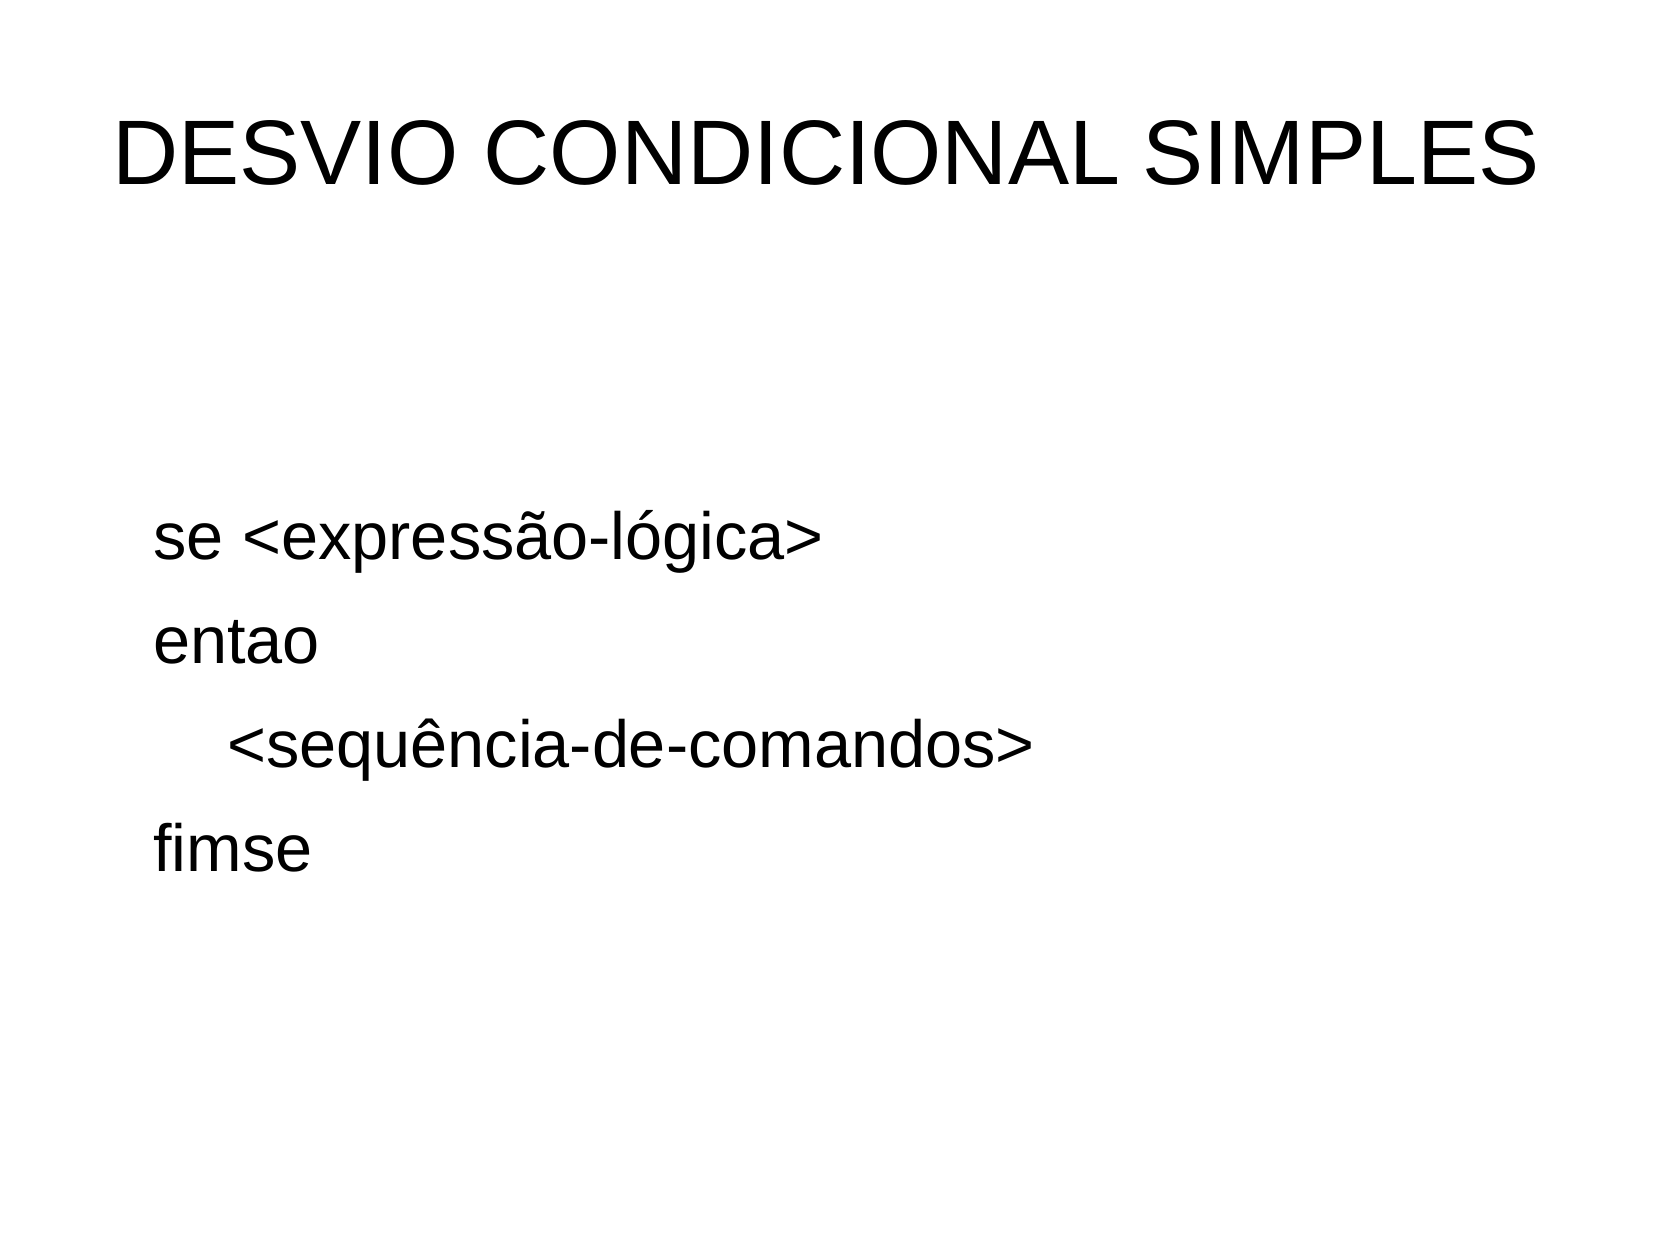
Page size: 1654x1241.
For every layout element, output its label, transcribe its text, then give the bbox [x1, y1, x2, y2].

title DESVIO CONDICIONAL SIMPLES [82, 49, 1571, 257]
list se <expressão-lógica> entao <sequência-de-comandos> fimse [82, 290, 1571, 1109]
